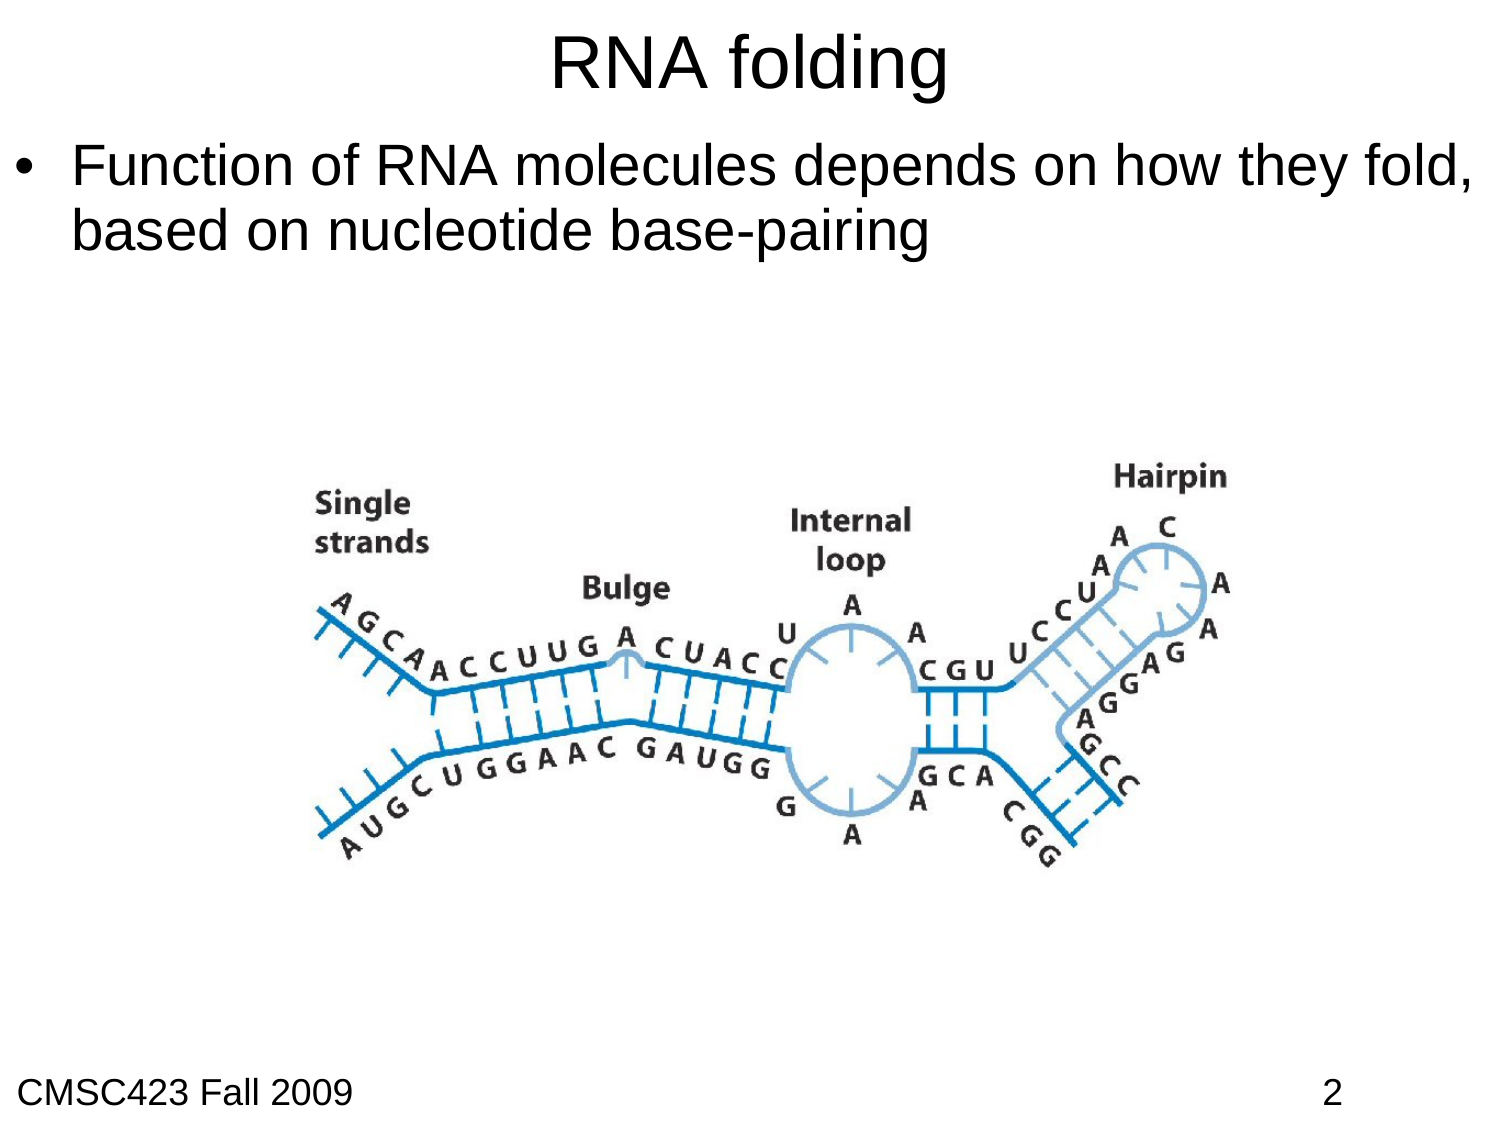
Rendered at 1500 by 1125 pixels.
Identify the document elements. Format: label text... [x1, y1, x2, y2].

picture [275, 387, 1263, 937]
title RNA folding [0, 12, 1500, 113]
list Function of RNA molecules depends on how they fold, based on nucleotide base-pairing [0, 124, 1500, 1125]
